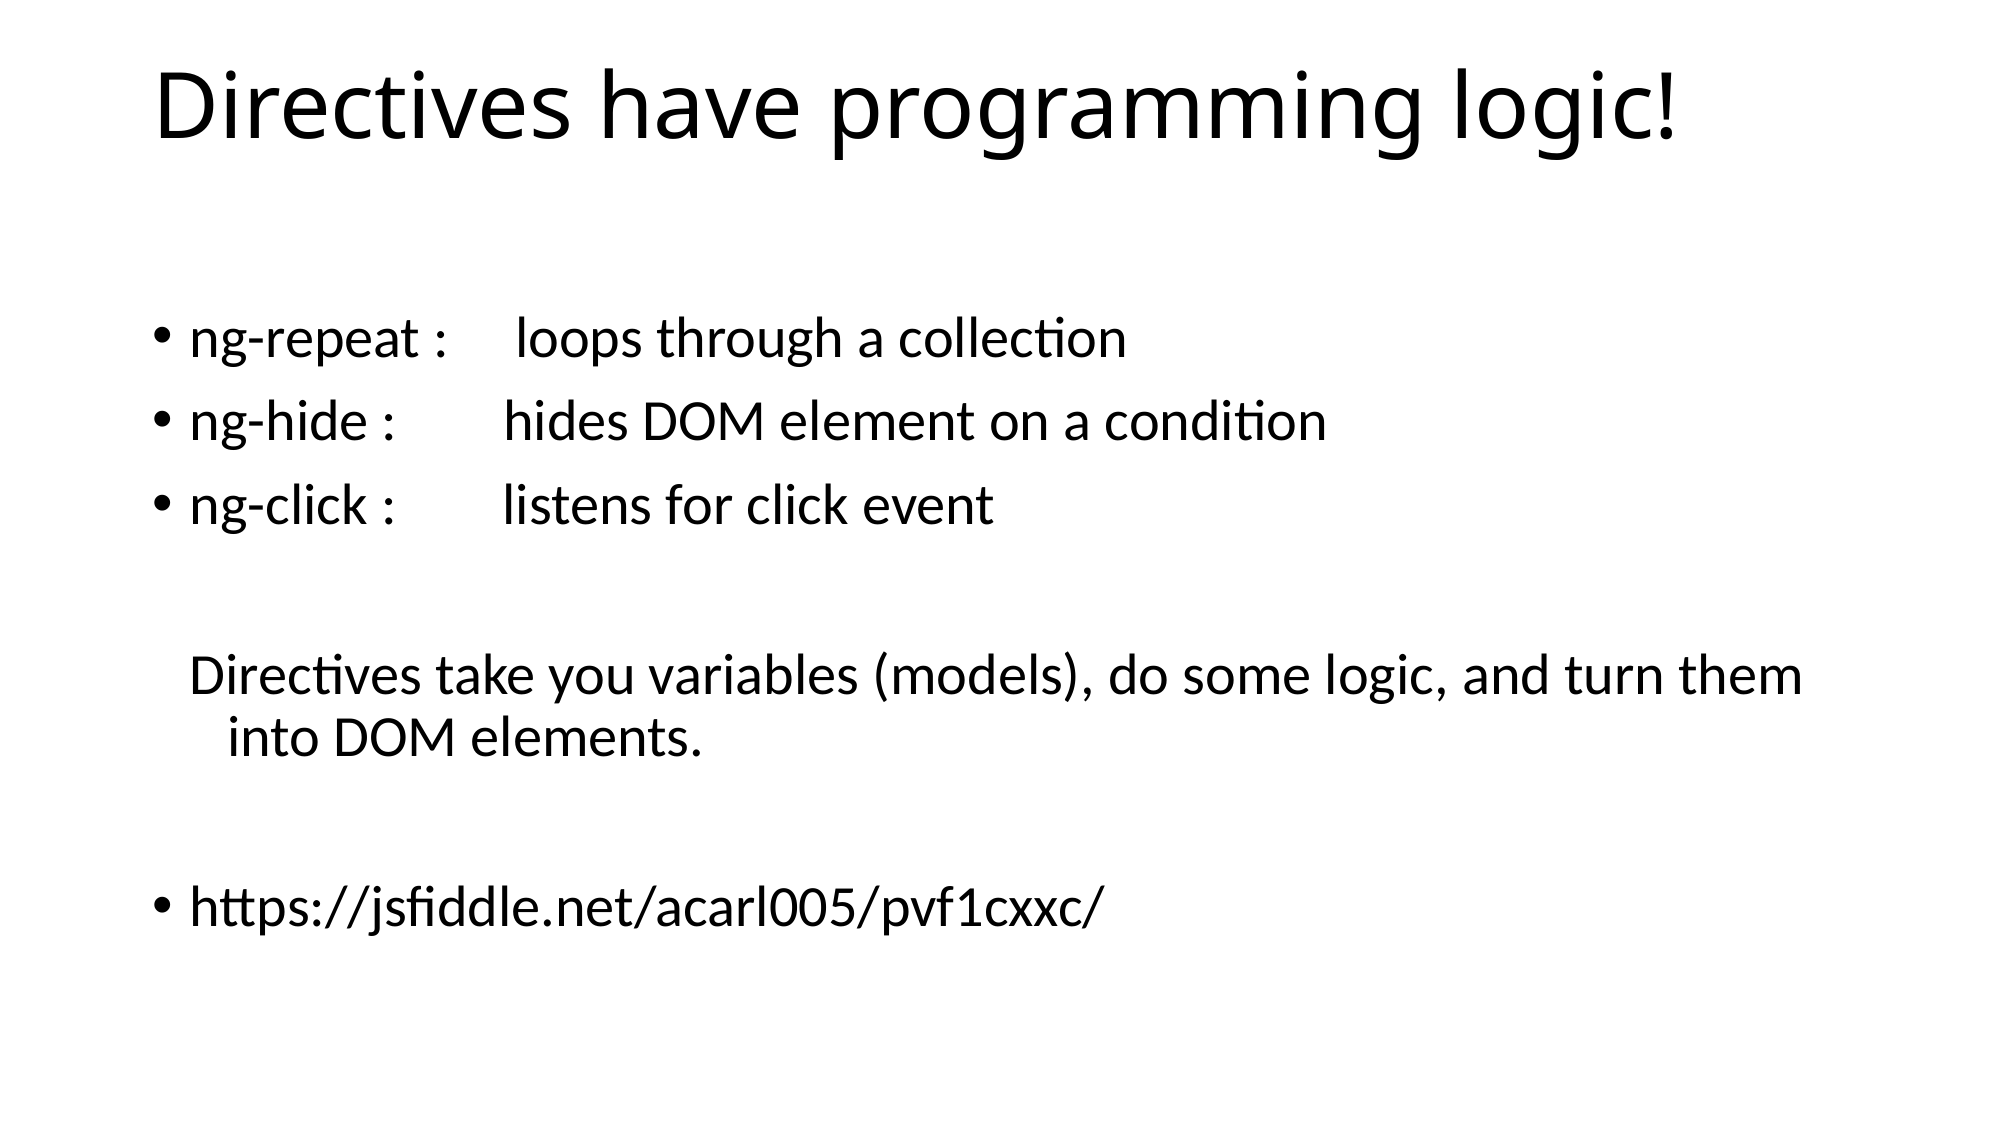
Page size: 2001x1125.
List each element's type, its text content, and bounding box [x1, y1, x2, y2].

list ng-repeat : loops through a collection ng-hide : hides DOM element on a condition ng-click : listens for click event Directives take you variables (models), do some logic, and turn them into DOM elements. https://jsfiddle.net/acarl005/pvf1cxxc/ [137, 299, 1863, 1014]
title Directives have programming logic! [137, 0, 1863, 218]
